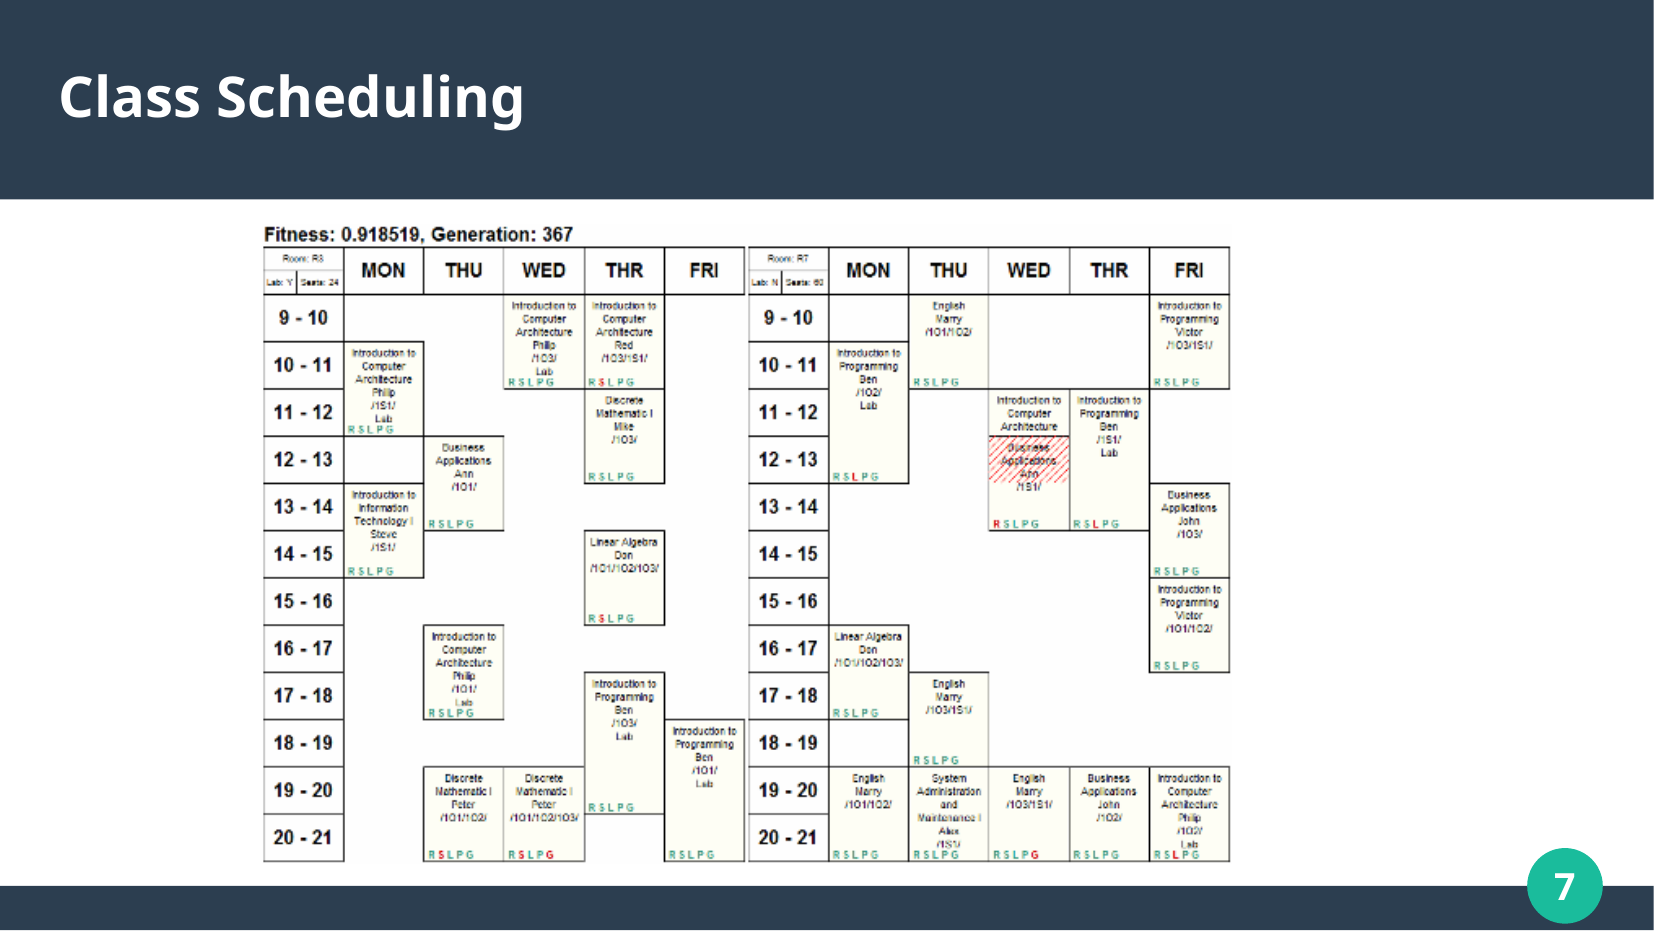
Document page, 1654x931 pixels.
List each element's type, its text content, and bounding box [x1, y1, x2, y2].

picture [262, 224, 1232, 864]
title Class Scheduling [59, 37, 1595, 155]
